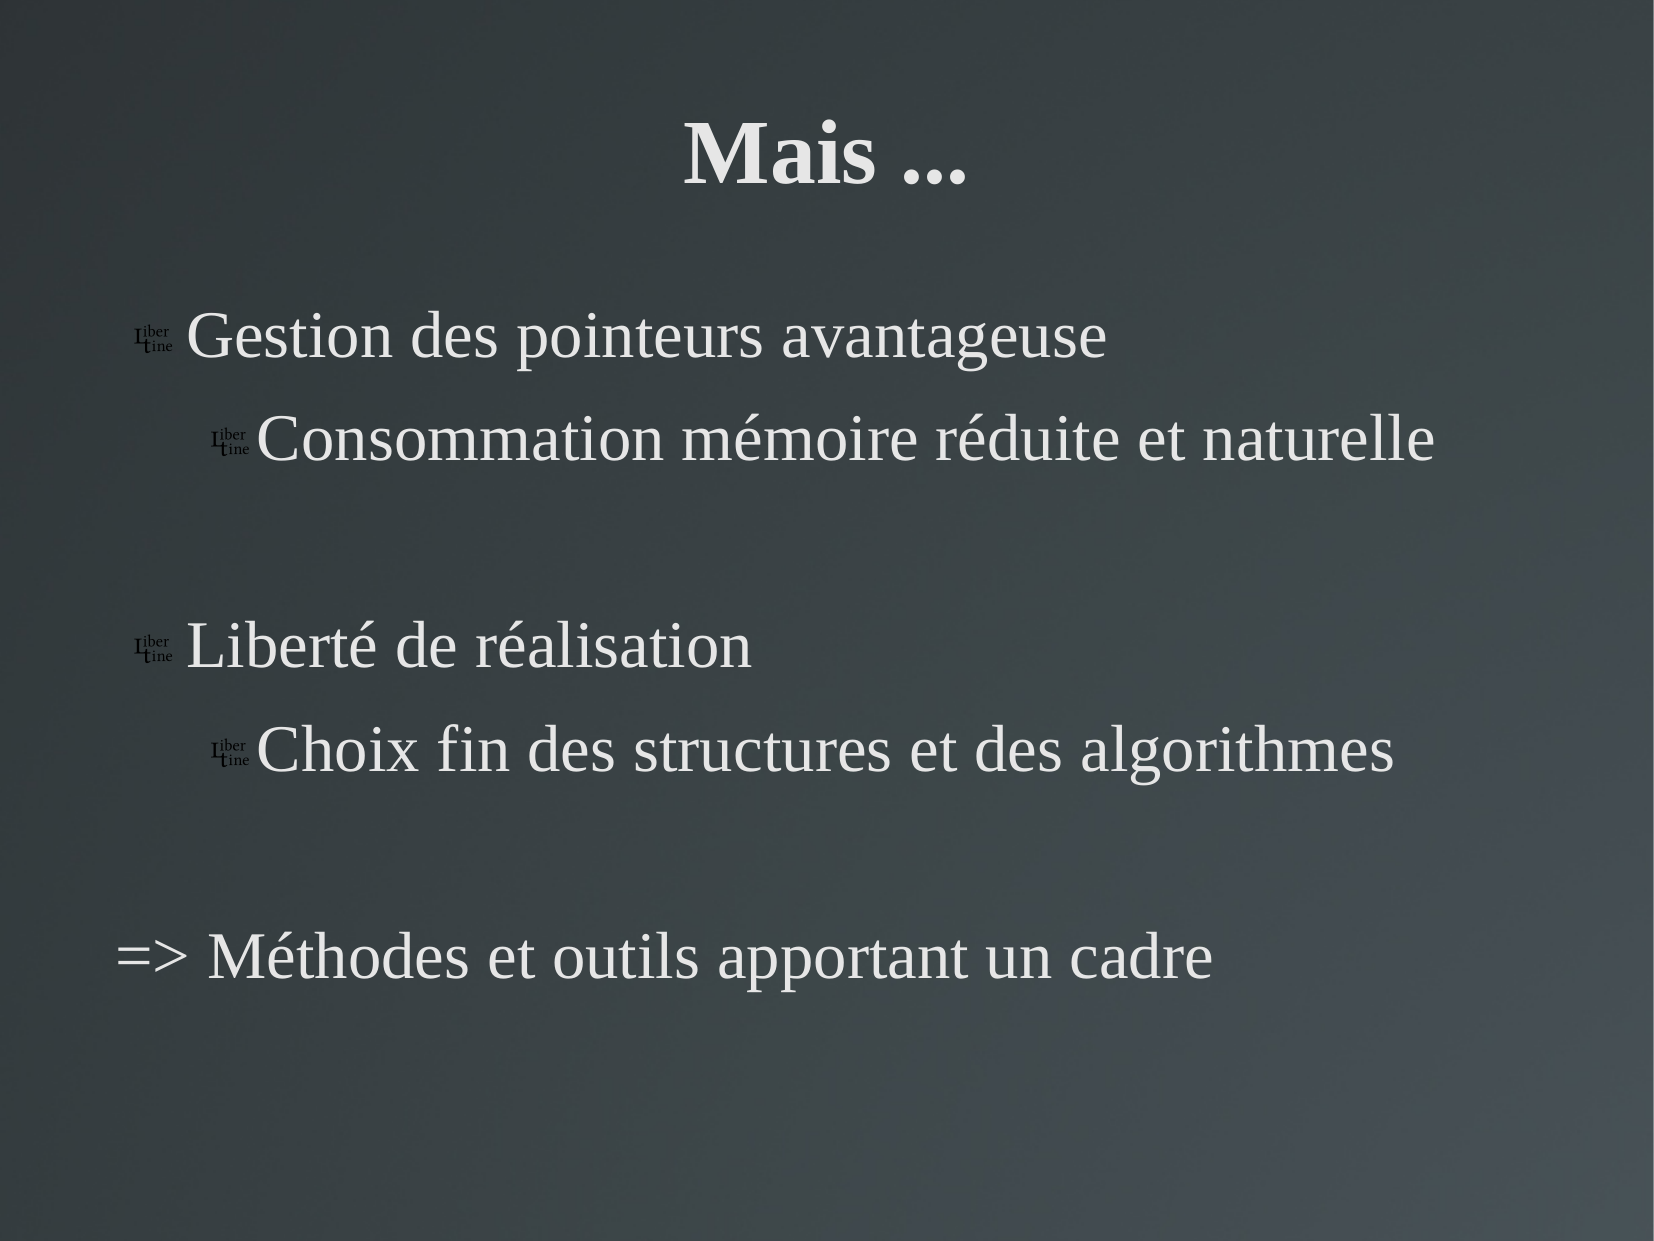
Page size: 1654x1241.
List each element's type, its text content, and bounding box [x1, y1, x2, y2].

title Mais ... [82, 49, 1571, 257]
list Gestion des pointeurs avantageuse Consommation mémoire réduite et naturelle Liberté de réalisation Choix fin des structures et des algorithmes => Méthodes et outils apportant un cadre [82, 290, 1571, 1109]
picture [0, 0, 1654, 1241]
